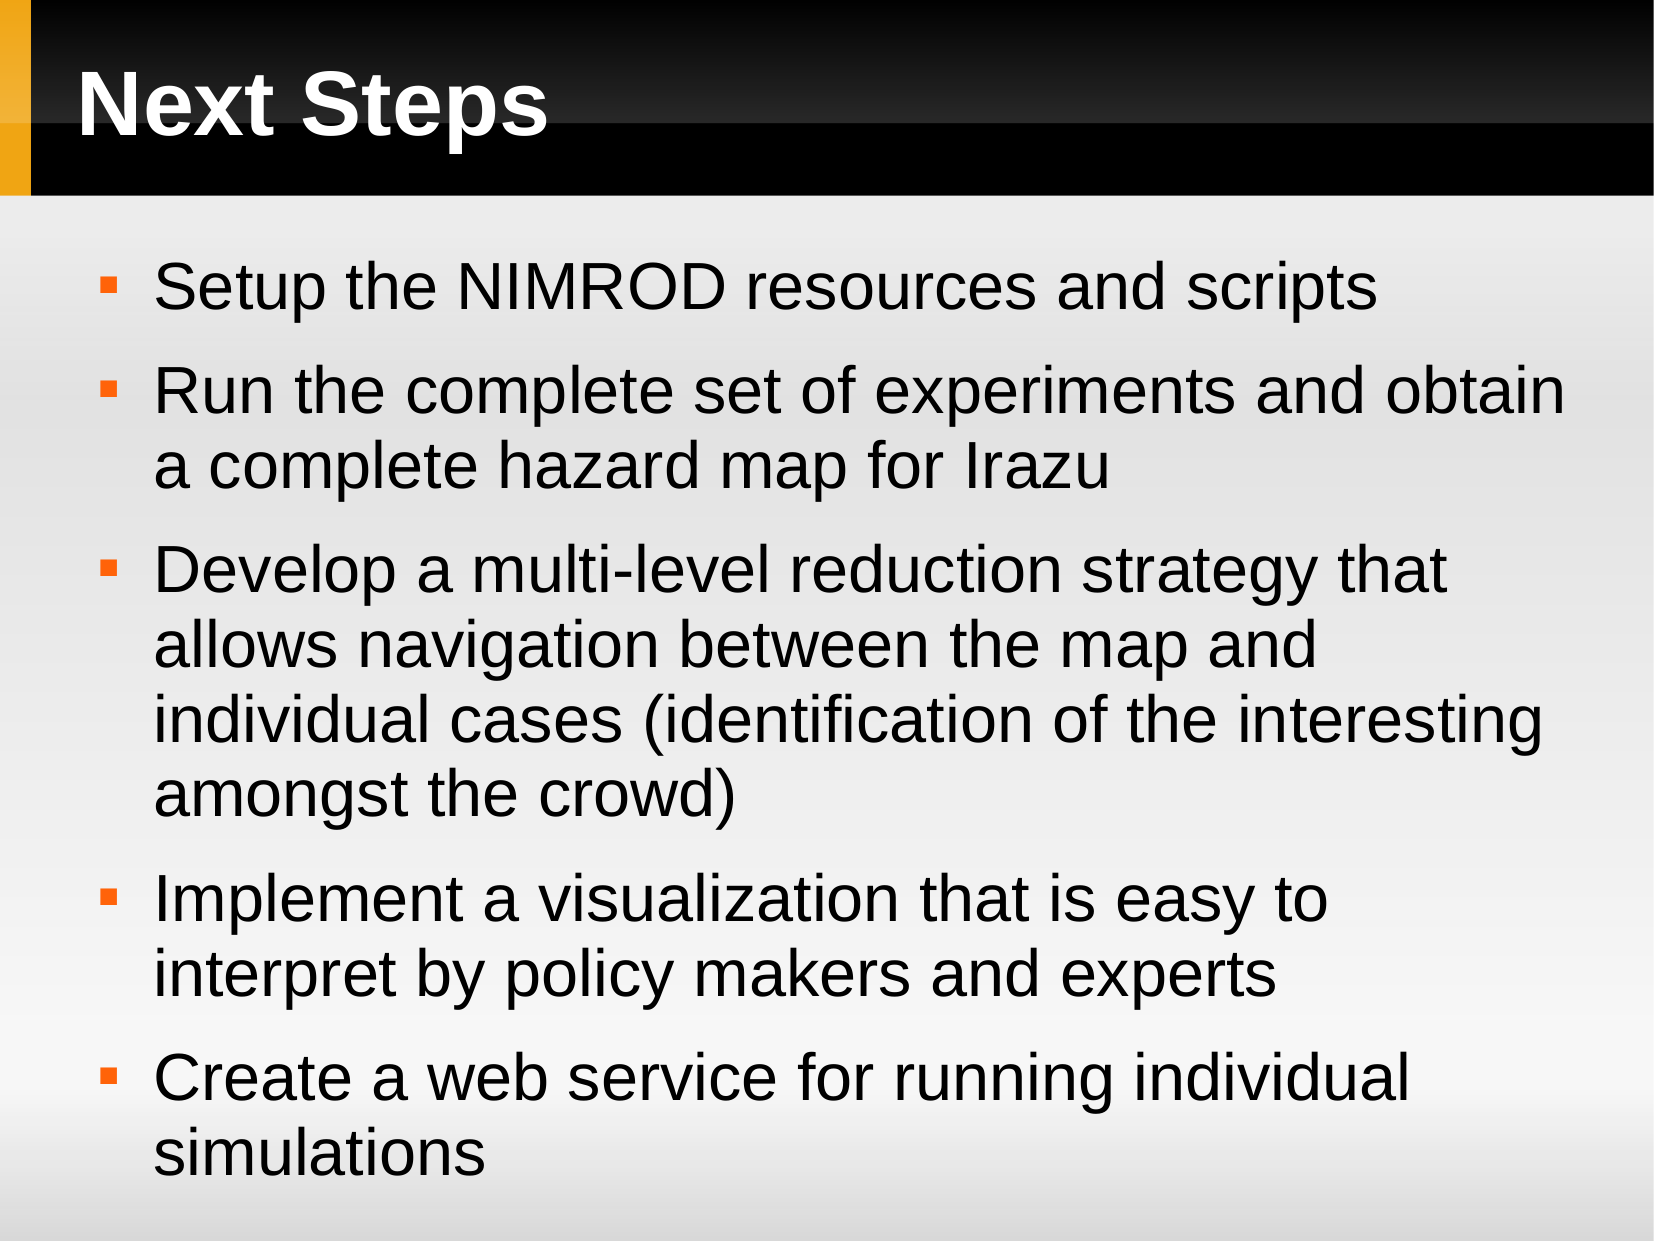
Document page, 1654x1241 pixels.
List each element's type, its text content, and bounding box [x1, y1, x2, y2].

title Next Steps [76, 7, 1565, 200]
list Setup the NIMROD resources and scripts Run the complete set of experiments and obtain a complete hazard map for Irazu Develop a multi-level reduction strategy that allows navigation between the map and individual cases (identification of the interesting amongst the crowd) Implement a visualization that is easy to interpret by policy makers and experts Create a web service for running individual simulations [82, 248, 1571, 1190]
picture [0, 0, 1654, 1241]
